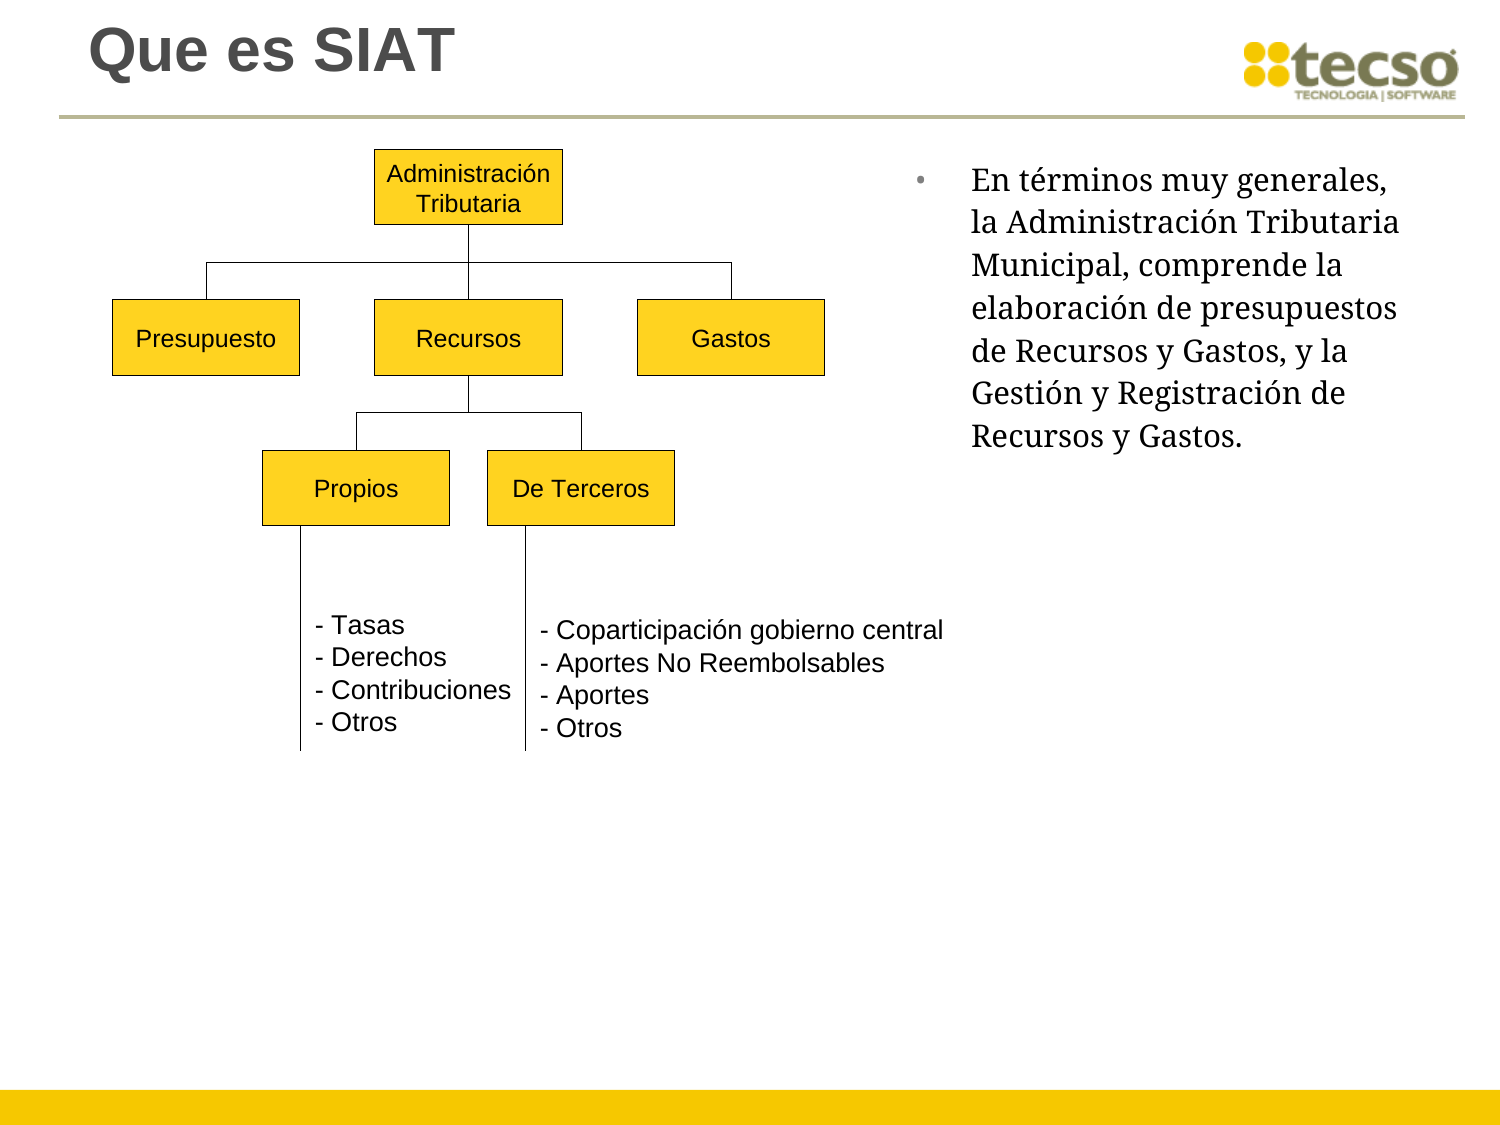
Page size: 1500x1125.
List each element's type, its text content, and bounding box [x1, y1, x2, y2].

list En términos muy generales, la Administración Tributaria Municipal, comprende la elaboración de presupuestos de Recursos y Gastos, y la Gestión y Registración de Recursos y Gastos. [900, 149, 1426, 751]
text_box Recursos [374, 299, 563, 376]
text_box Administración Tributaria [374, 149, 563, 225]
text_box De Terceros [487, 450, 675, 526]
text_box Presupuesto [112, 299, 300, 376]
title Que es SIAT [73, 6, 1238, 211]
text_box Gastos [637, 299, 825, 376]
picture [1244, 42, 1459, 102]
text_box - Coparticipación gobierno central - Aportes No Reembolsables - Aportes - Otros [526, 605, 976, 751]
text_box Propios [262, 450, 450, 526]
text_box - Tasas - Derechos - Contribuciones - Otros [300, 600, 563, 826]
